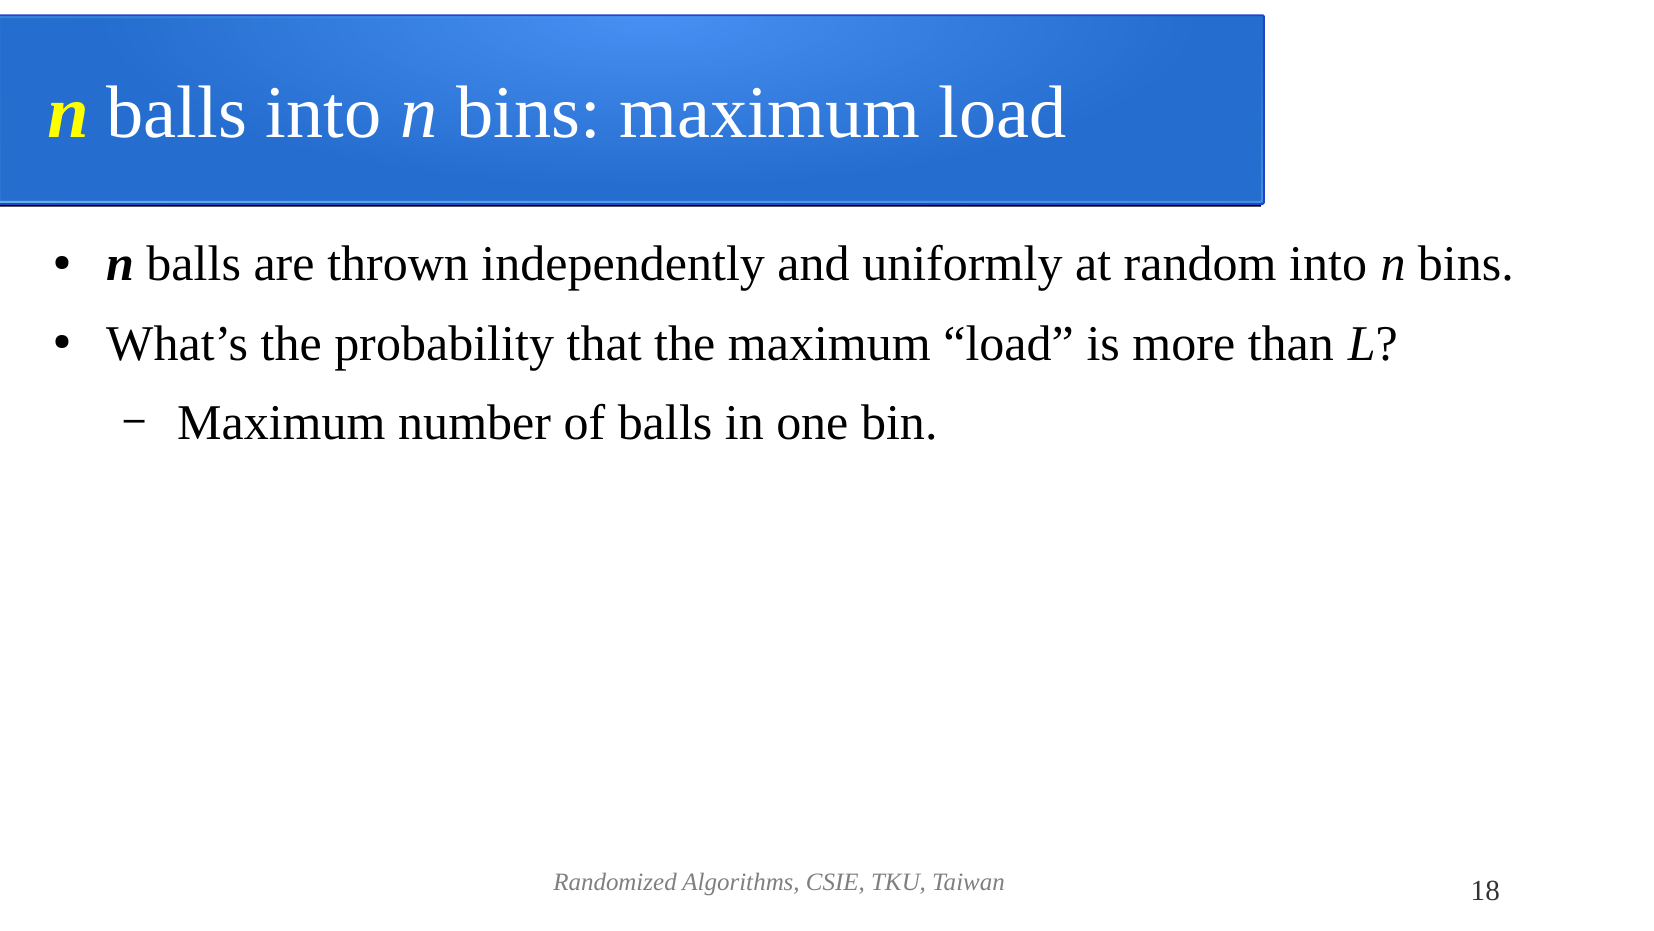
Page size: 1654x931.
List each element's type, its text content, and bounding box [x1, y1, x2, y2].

title n balls into n bins: maximum load [47, 35, 1199, 189]
list n balls are thrown independently and uniformly at random into n bins. What’s the probability that the maximum “load” is more than L? Maximum number of balls in one bin. [35, 236, 1524, 776]
